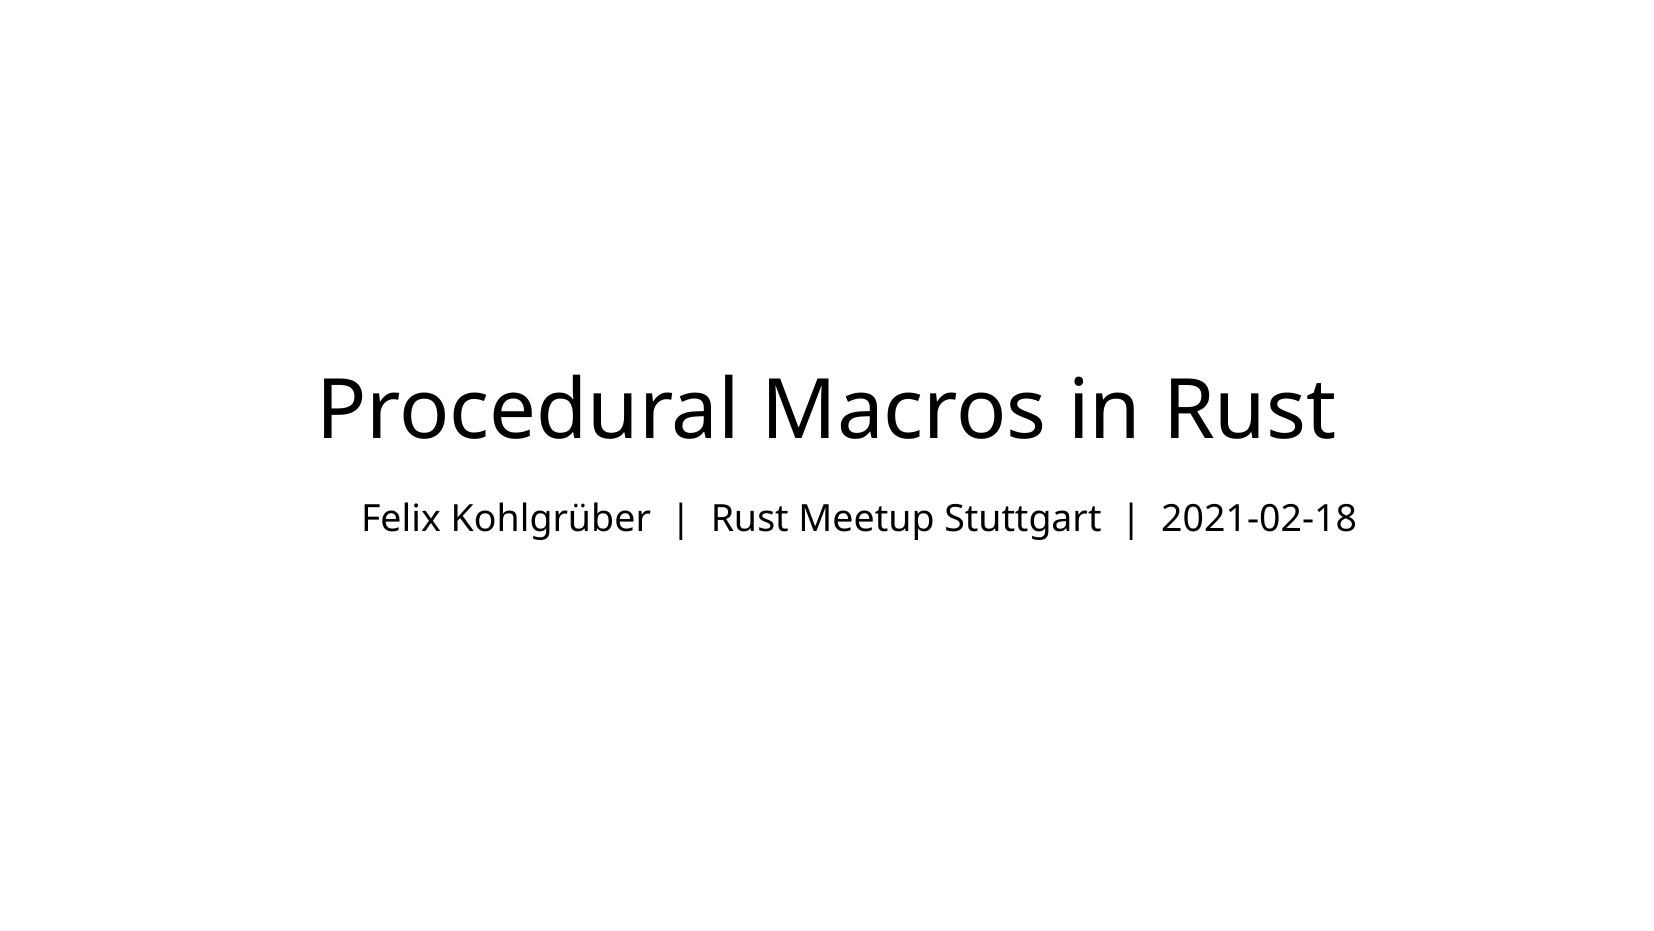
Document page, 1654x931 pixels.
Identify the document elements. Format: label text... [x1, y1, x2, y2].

title Procedural Macros in Rust [82, 328, 1571, 485]
text_box Felix Kohlgrüber | Rust Meetup Stuttgart | 2021-02-18 [346, 484, 1321, 545]
